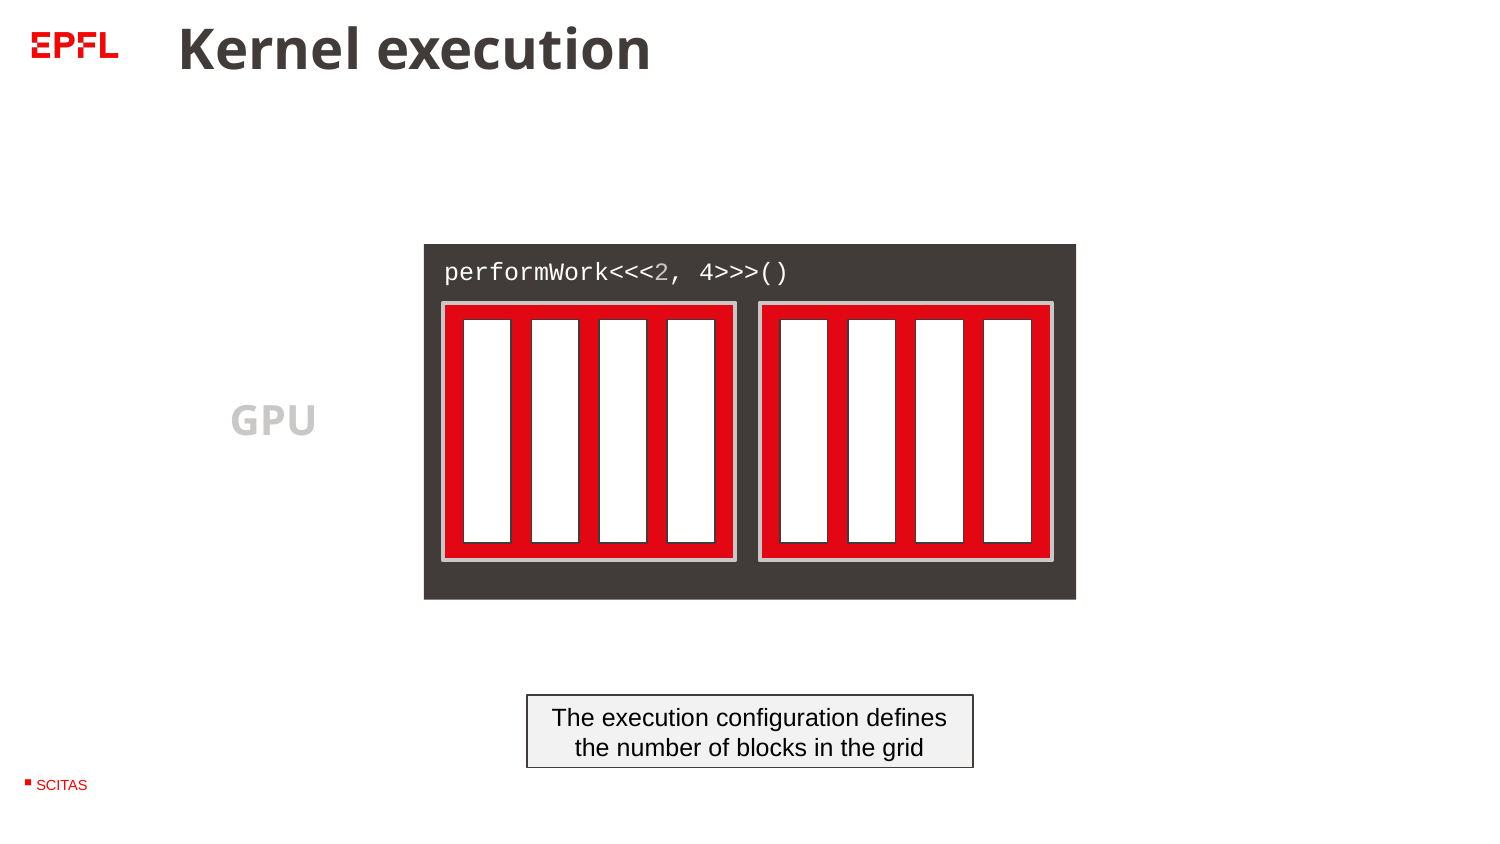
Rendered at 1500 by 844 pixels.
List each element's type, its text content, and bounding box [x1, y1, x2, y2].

text_box performWork<<<2, 4>>>() [431, 249, 815, 292]
text_box [423, 244, 1077, 600]
text_box The execution configuration defines the number of blocks in the grid [526, 694, 973, 768]
picture [21, 21, 129, 69]
title Kernel execution [148, 21, 1424, 198]
text_box GPU [217, 392, 339, 451]
